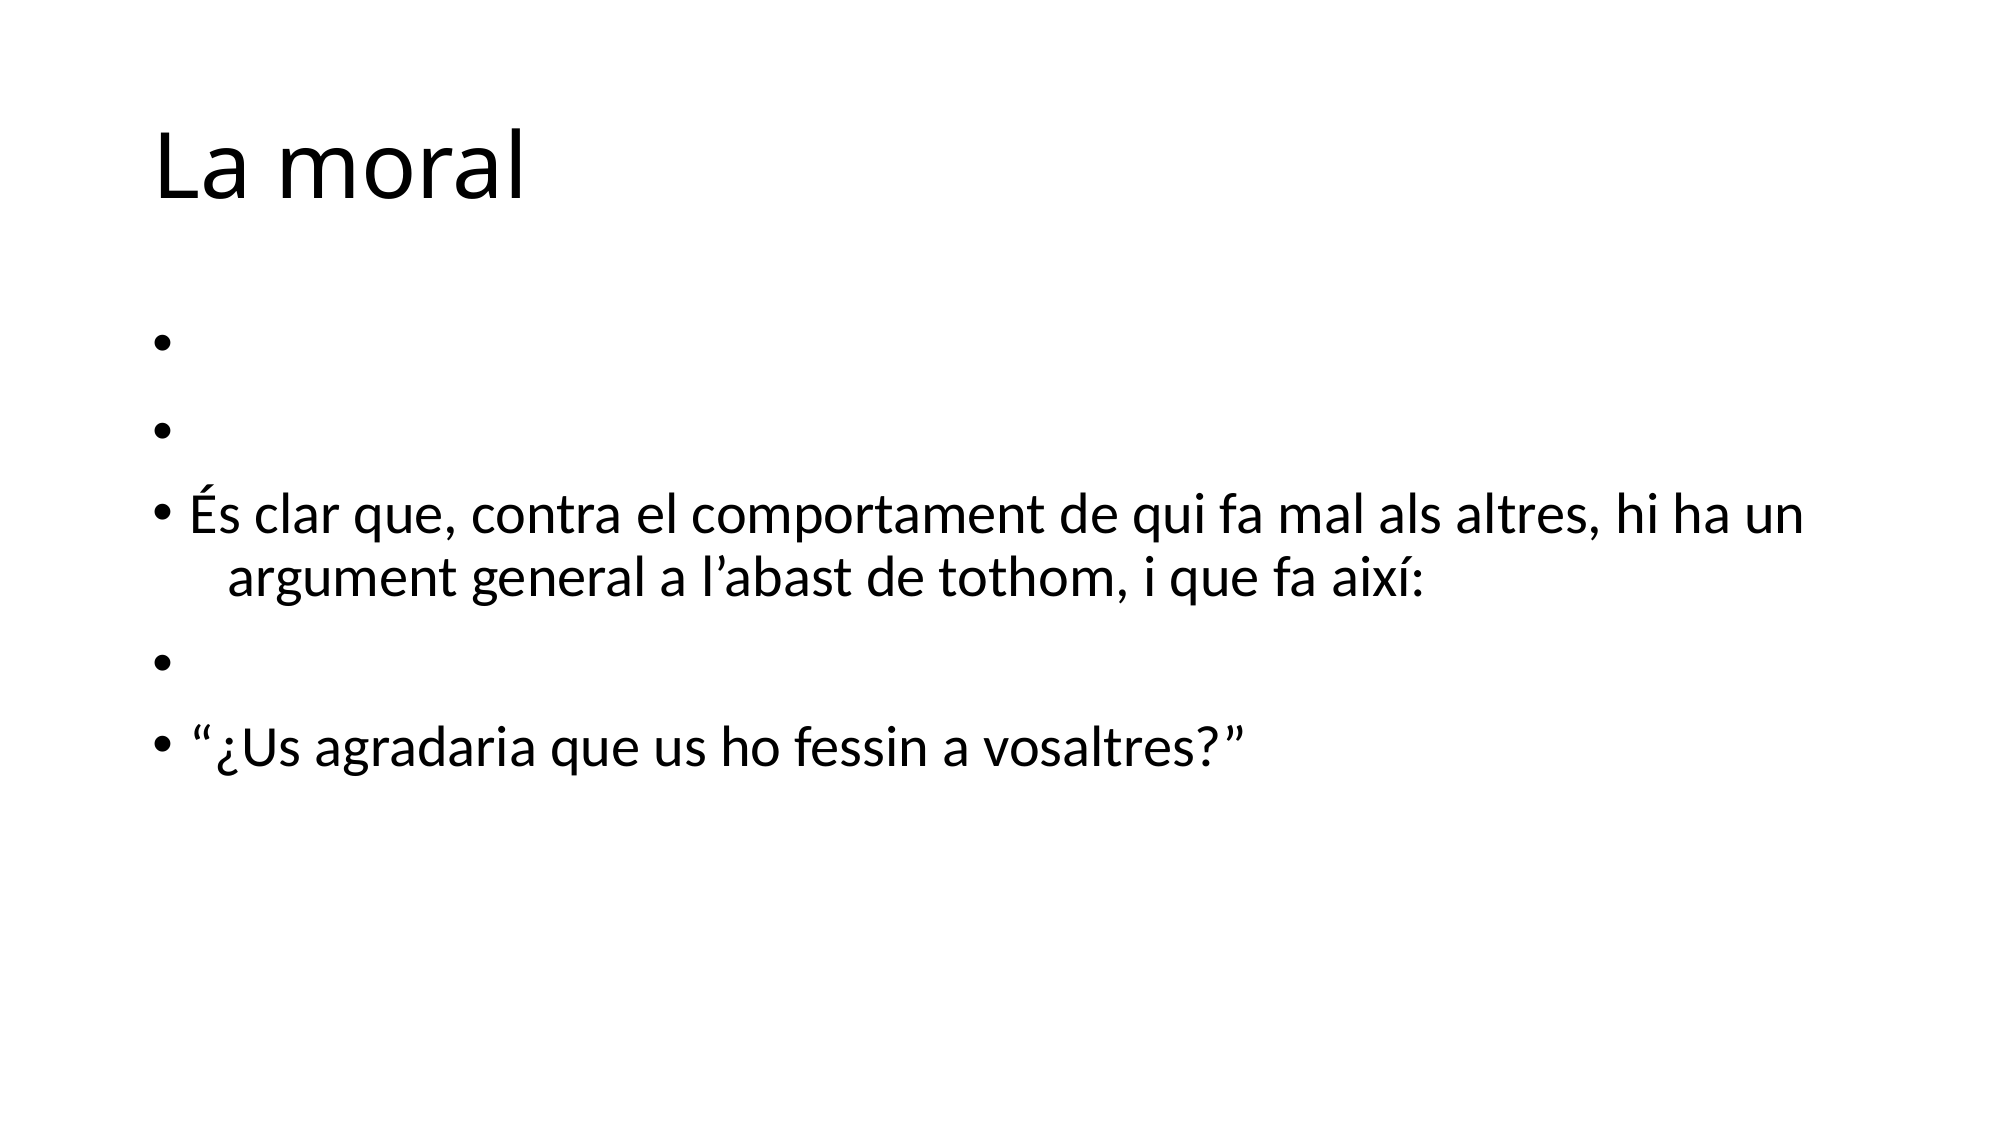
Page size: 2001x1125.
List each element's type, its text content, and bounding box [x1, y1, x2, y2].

list És clar que, contra el comportament de qui fa mal als altres, hi ha un argument general a l’abast de tothom, i que fa així: “¿Us agradaria que us ho fessin a vosaltres?” [137, 299, 1863, 1014]
title La moral [137, 59, 1863, 278]
